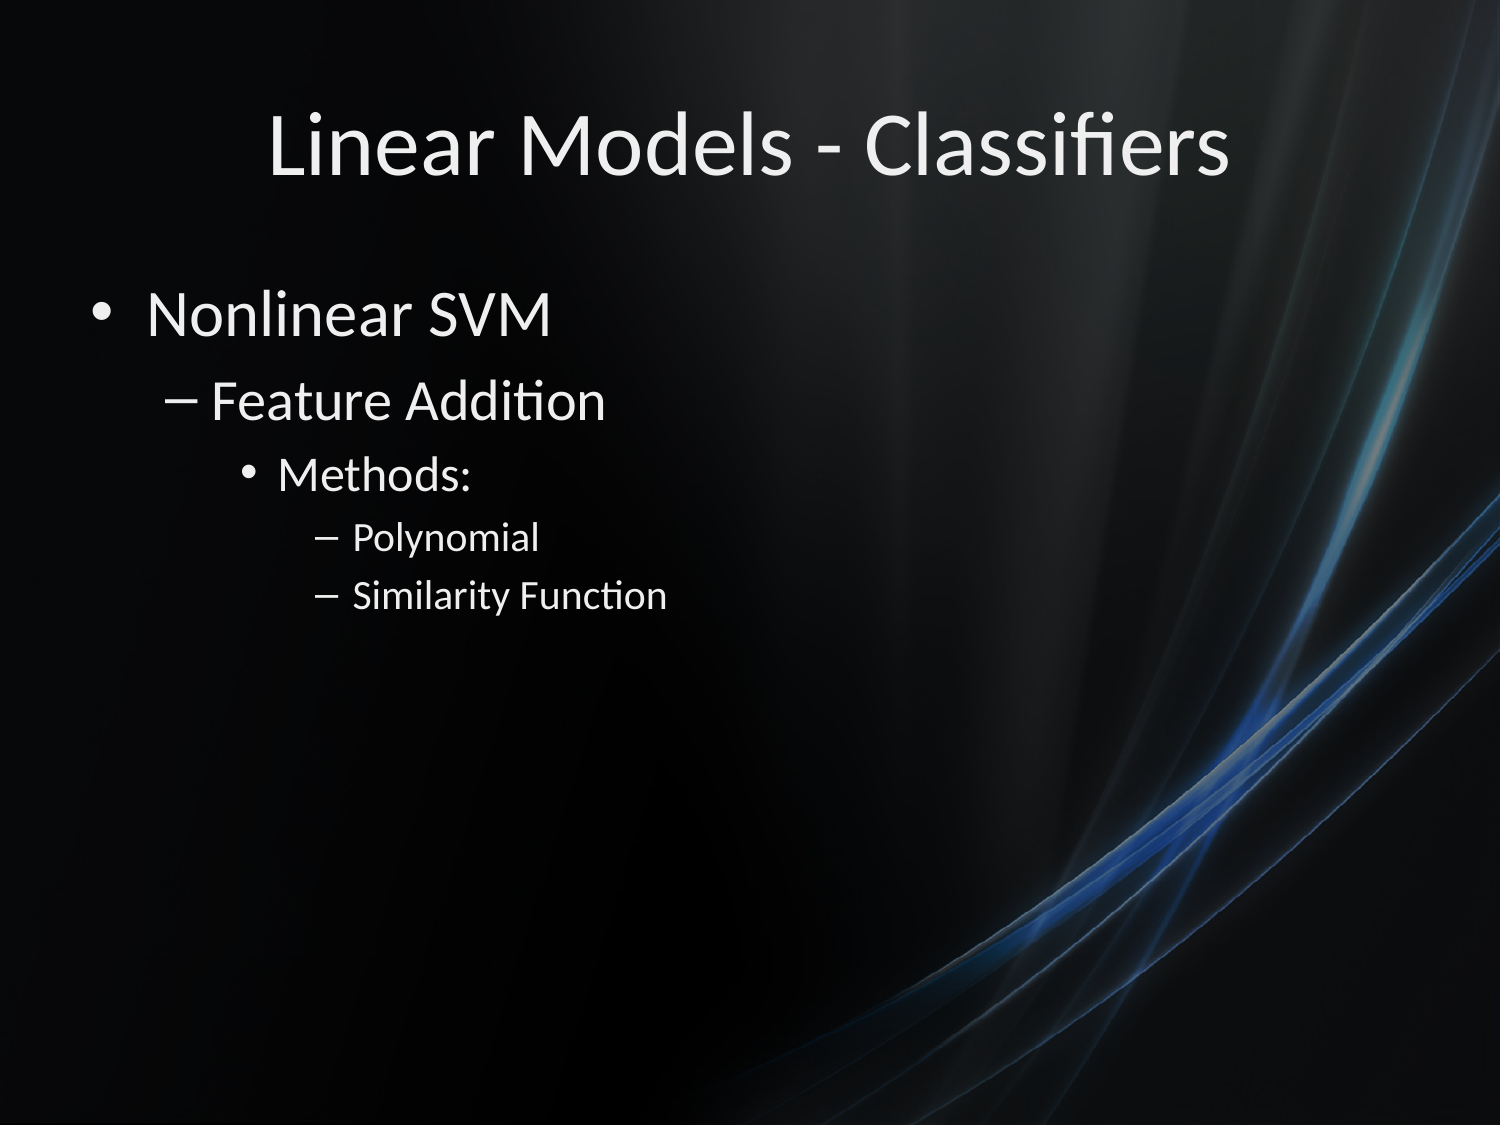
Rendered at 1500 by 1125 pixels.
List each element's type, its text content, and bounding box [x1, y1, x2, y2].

list Nonlinear SVM Feature Addition Methods: Polynomial Similarity Function [75, 262, 1425, 1005]
title Linear Models - Classifiers [75, 45, 1425, 233]
picture [0, 0, 1500, 1125]
